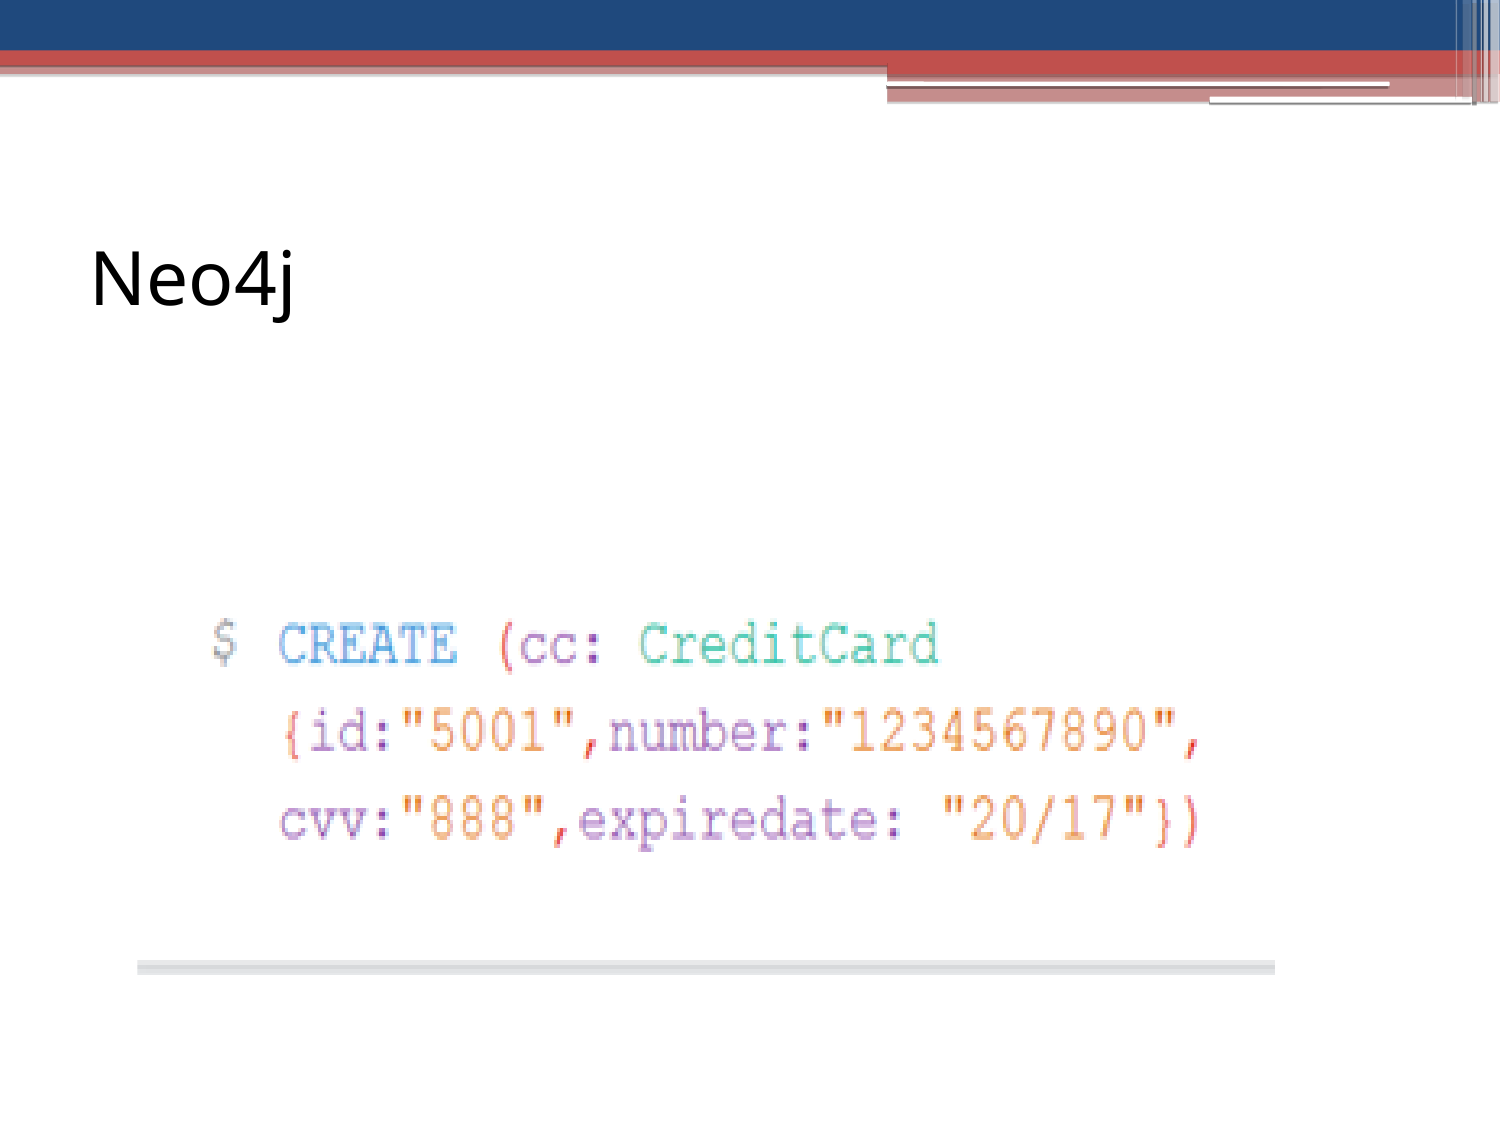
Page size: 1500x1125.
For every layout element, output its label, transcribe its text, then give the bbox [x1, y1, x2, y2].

title Neo4j [75, 187, 1425, 363]
picture [137, 512, 1275, 975]
